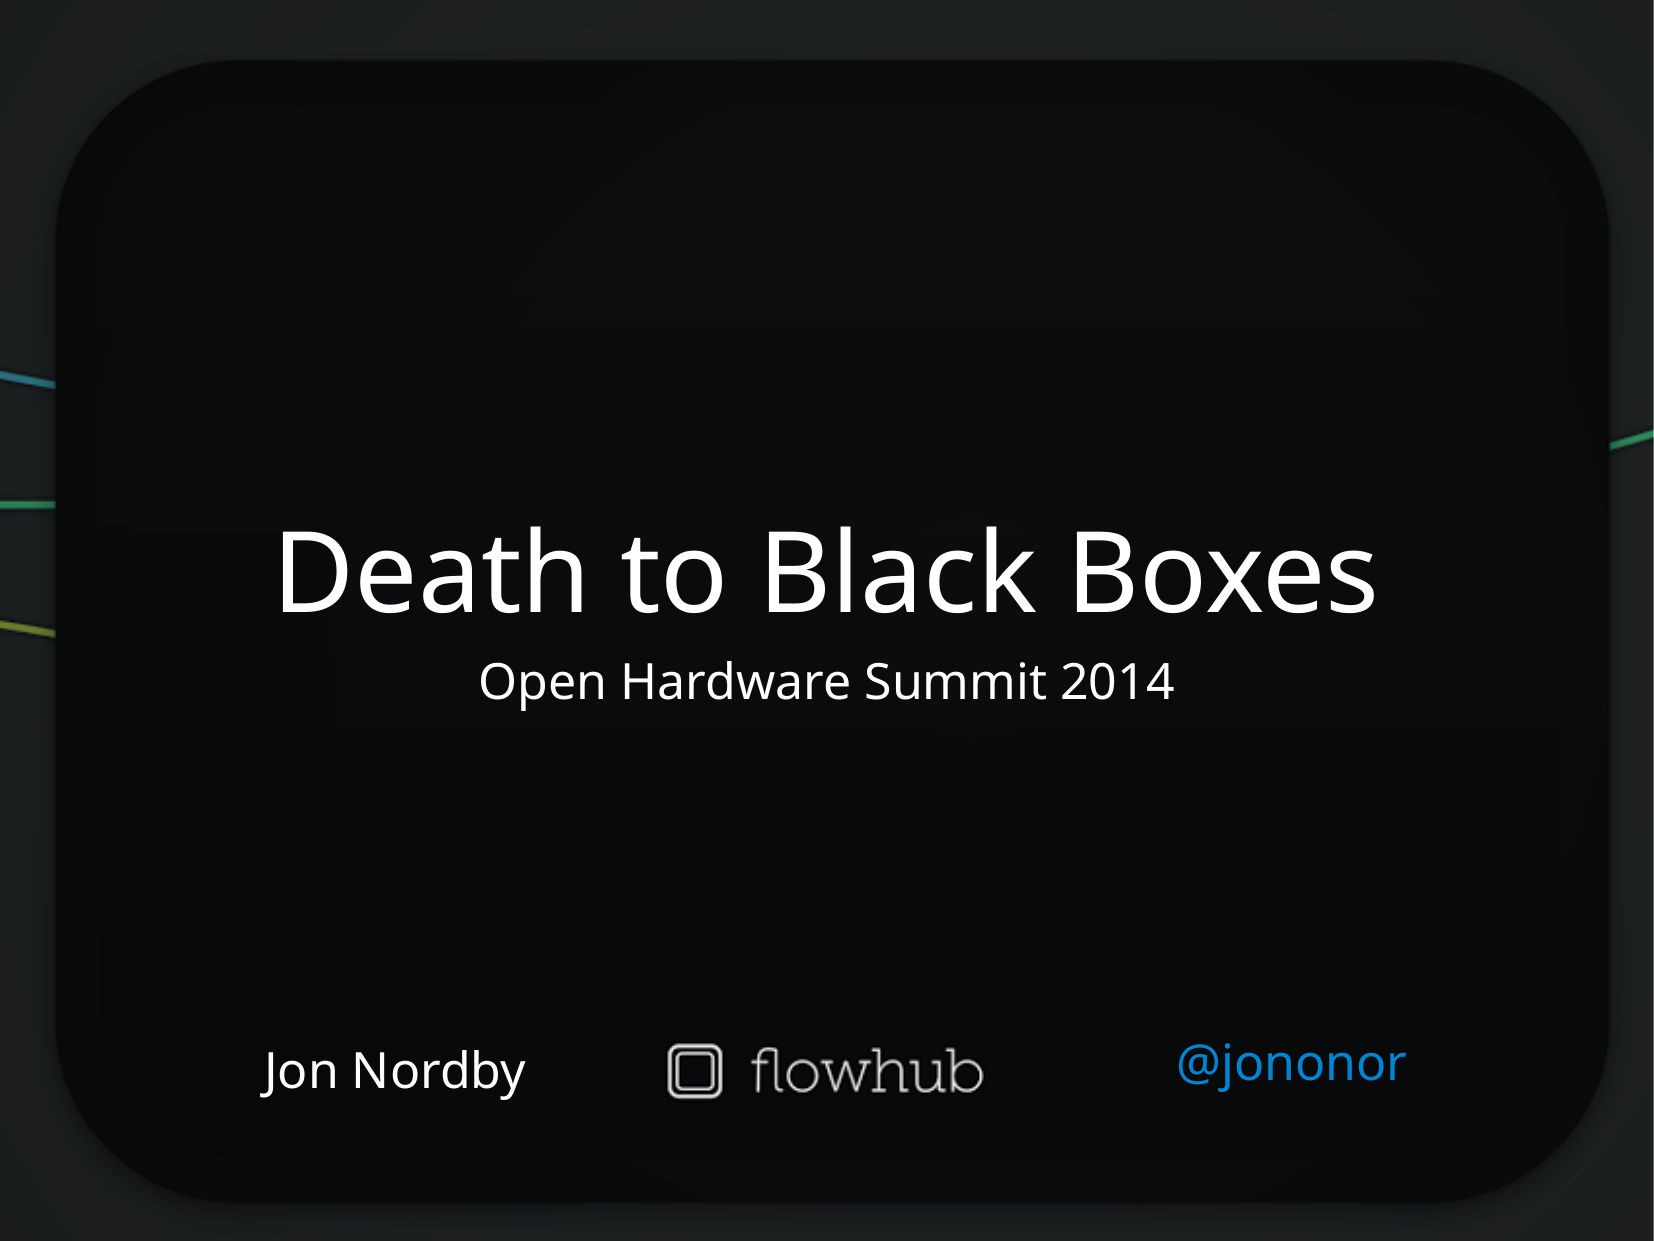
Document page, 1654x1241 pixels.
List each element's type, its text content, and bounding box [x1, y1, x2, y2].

picture [0, 0, 1654, 1241]
text_box Jon Nordby [165, 1035, 626, 1103]
subtitle Death to Black Boxes Open Hardware Summit 2014 [82, 290, 1571, 1010]
text_box @jononor [1150, 1027, 1434, 1095]
